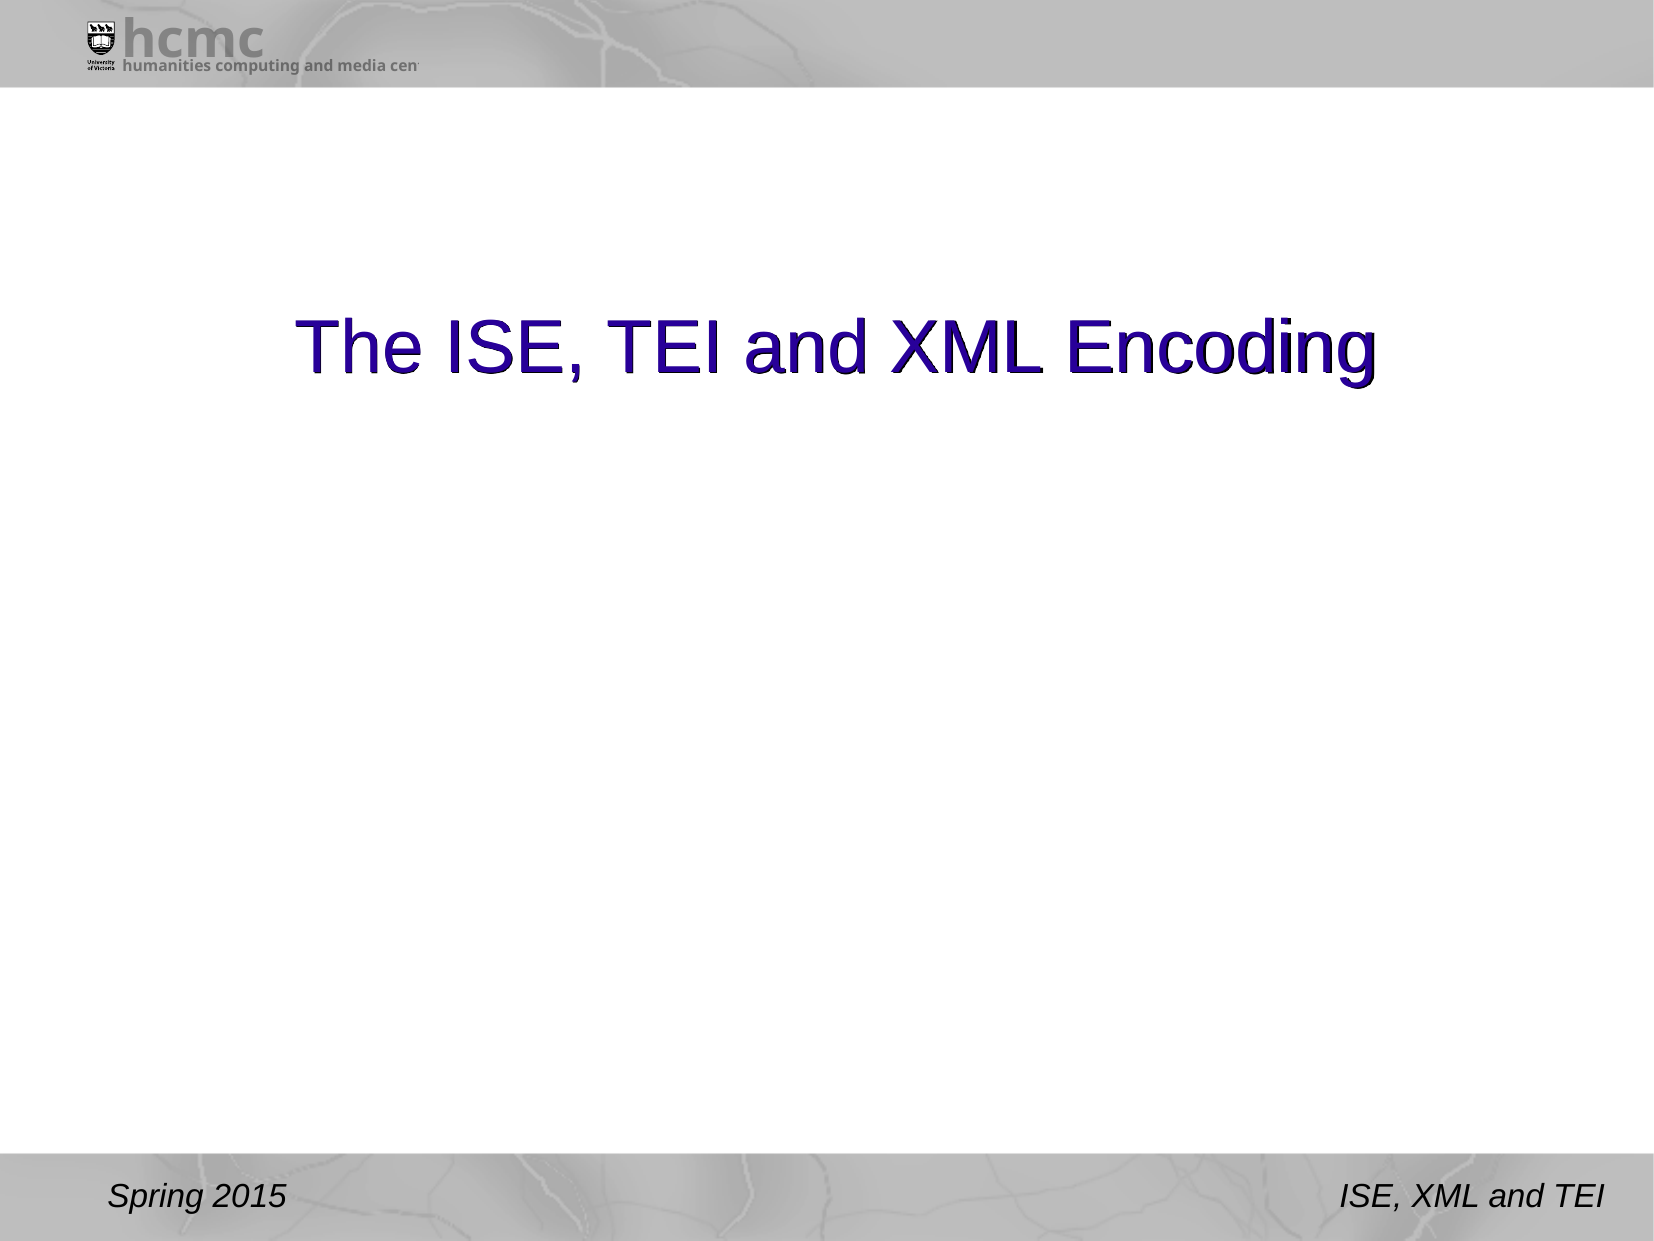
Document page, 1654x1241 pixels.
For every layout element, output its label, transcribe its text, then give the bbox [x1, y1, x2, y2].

title The ISE, TEI and XML Encoding [127, 242, 1546, 451]
picture [0, 0, 1654, 1241]
